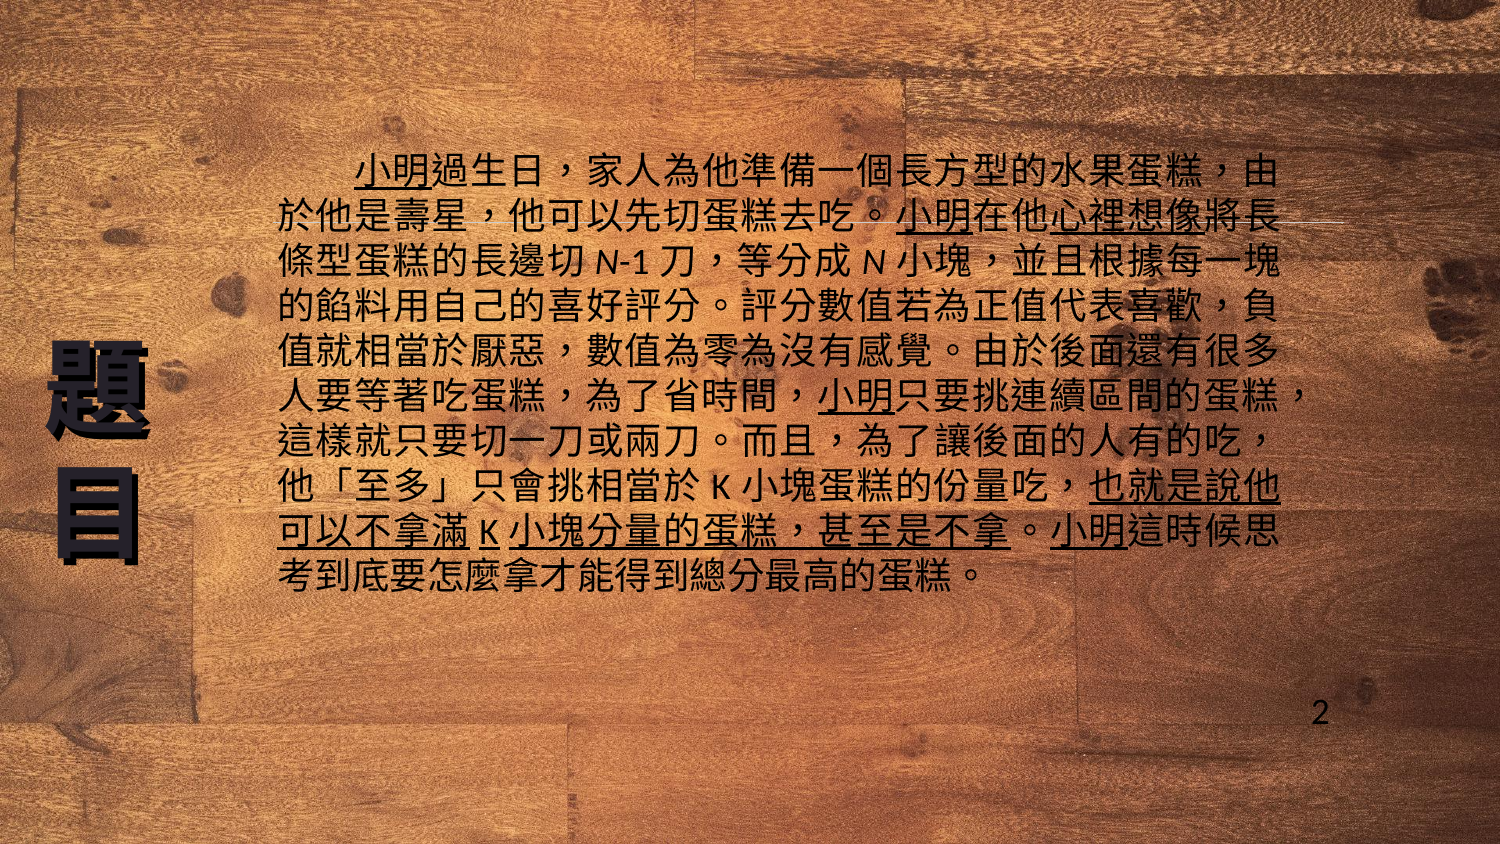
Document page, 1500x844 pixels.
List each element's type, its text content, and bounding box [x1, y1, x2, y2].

title 題 目 [28, 306, 210, 552]
text_box 2 [1296, 672, 1386, 737]
text_box 小明過生日，家人為他準備一個長方型的水果蛋糕，由於他是壽星，他可以先切蛋糕去吃。小明在他心裡想像將長條型蛋糕的長邊切N-1刀，等分成N小塊，並且根據每一塊的餡料用自己的喜好評分。評分數值若為正值代表喜歡，負值就相當於厭惡，數值為零為沒有感覺。由於後面還有很多人要等著吃蛋糕，為了省時間，小明只要挑連續區間的蛋糕，這樣就只要切一刀或兩刀。而且，為了讓後面的人有的吃，他「至多」只會挑相當於K小塊蛋糕的份量吃，也就是說他可以不拿滿K小塊分量的蛋糕，甚至是不拿。小明這時候思考到底要怎麼拿才能得到總分最高的蛋糕。 [262, 140, 1296, 785]
